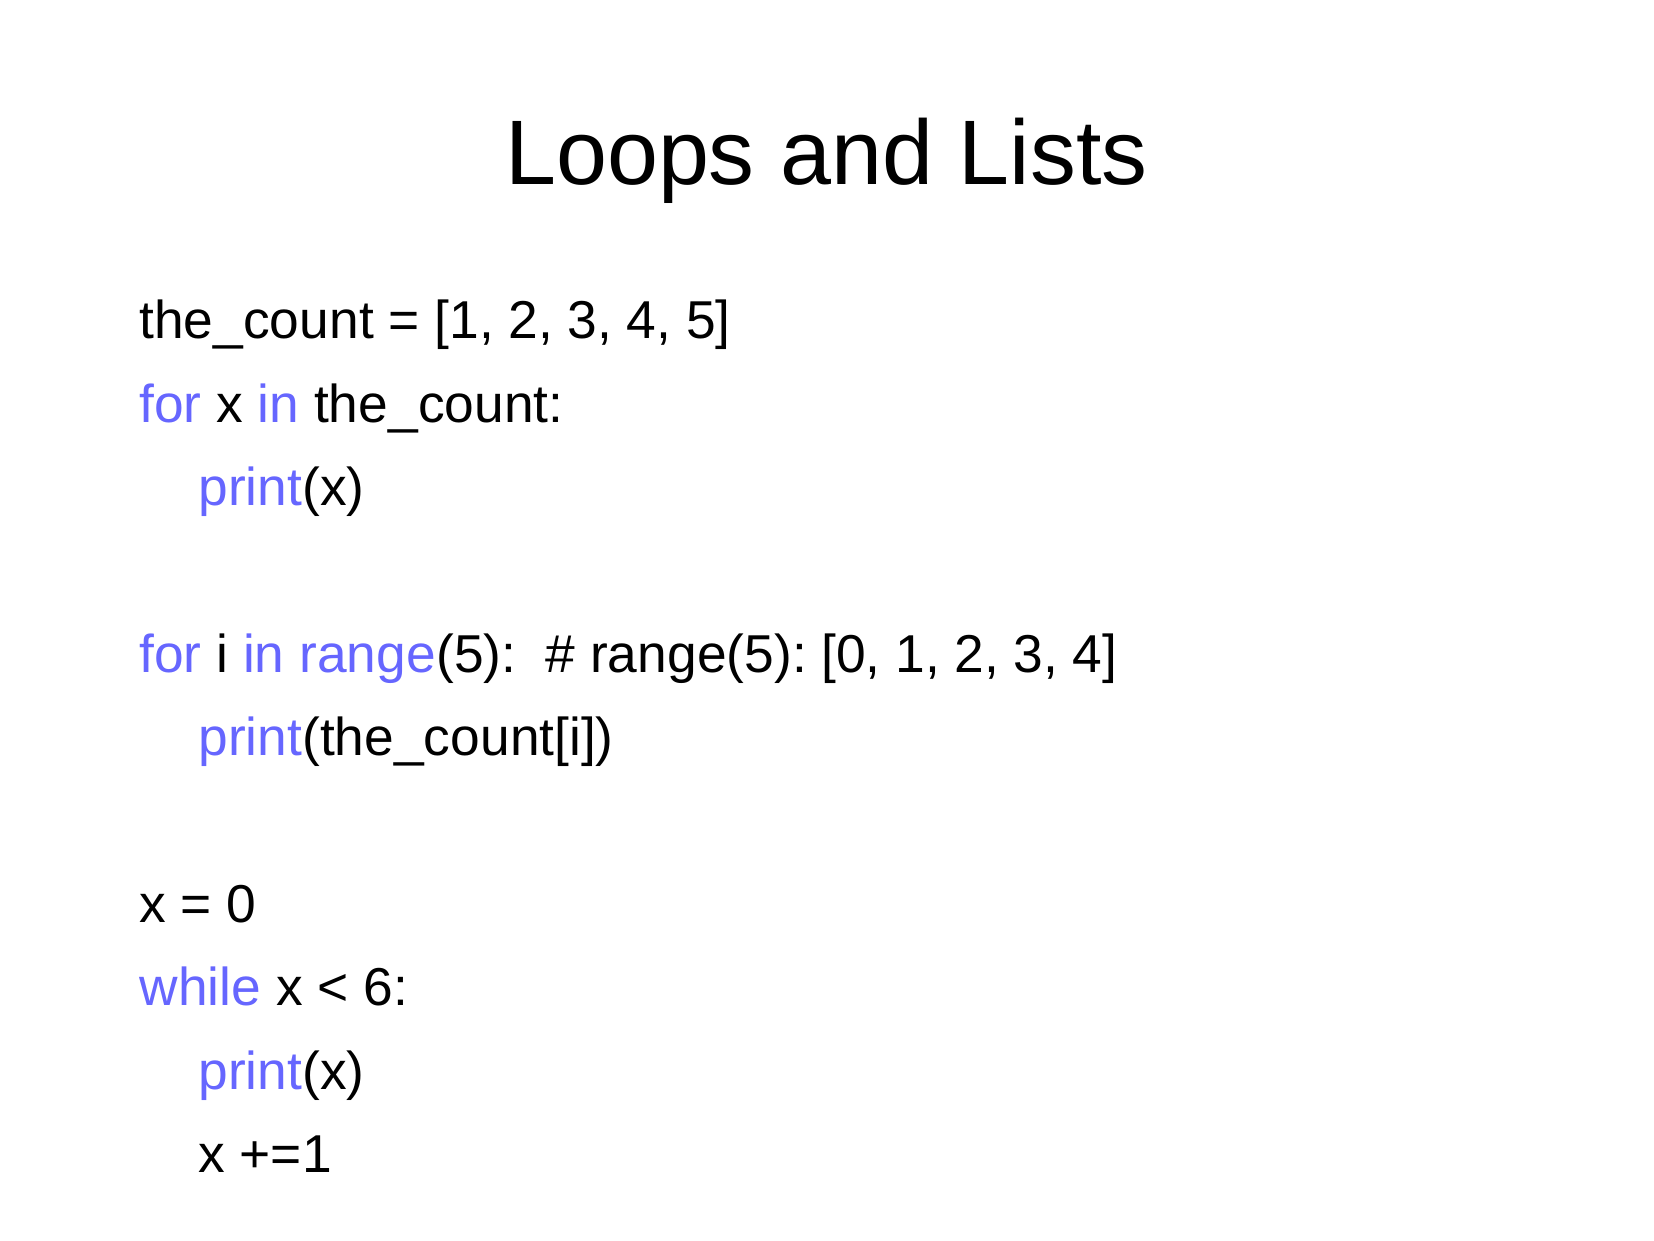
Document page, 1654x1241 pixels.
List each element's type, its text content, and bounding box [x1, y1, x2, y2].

title Loops and Lists [82, 49, 1571, 257]
list the_count = [1, 2, 3, 4, 5] for x in the_count: print(x) for i in range(5): # range(5): [0, 1, 2, 3, 4] print(the_count[i]) x = 0 while x < 6: print(x) x +=1 [82, 290, 1571, 1186]
